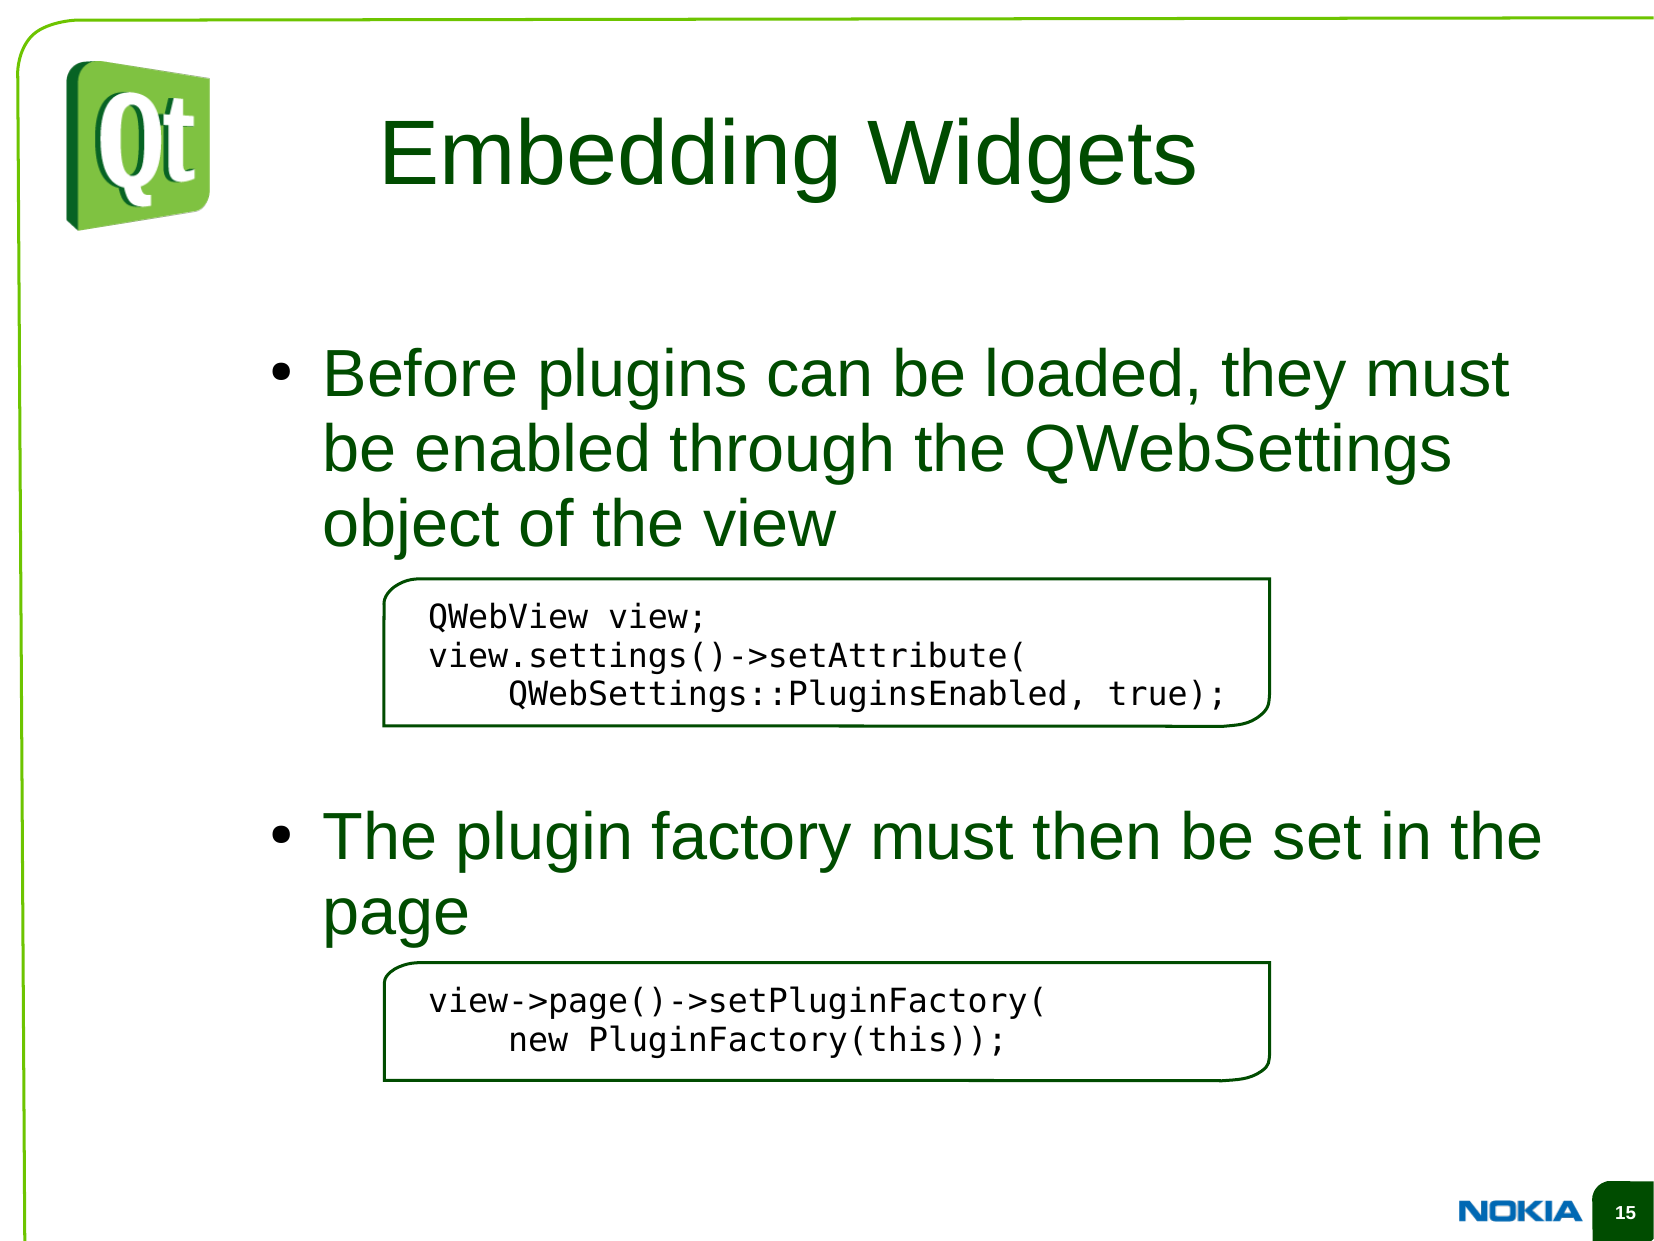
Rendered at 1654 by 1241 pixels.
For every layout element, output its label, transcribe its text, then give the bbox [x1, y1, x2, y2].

picture [66, 61, 210, 231]
list Before plugins can be loaded, they must be enabled through the QWebSettings object of the view The plugin factory must then be set in the page [251, 336, 1571, 1156]
text_box view->page()->setPluginFactory( new PluginFactory(this)); [413, 974, 1064, 1067]
picture [1459, 1200, 1583, 1222]
text_box QWebView view; view.settings()->setAttribute( QWebSettings::PluginsEnabled, true); [413, 590, 1244, 721]
title Embedding Widgets [251, 49, 1327, 257]
